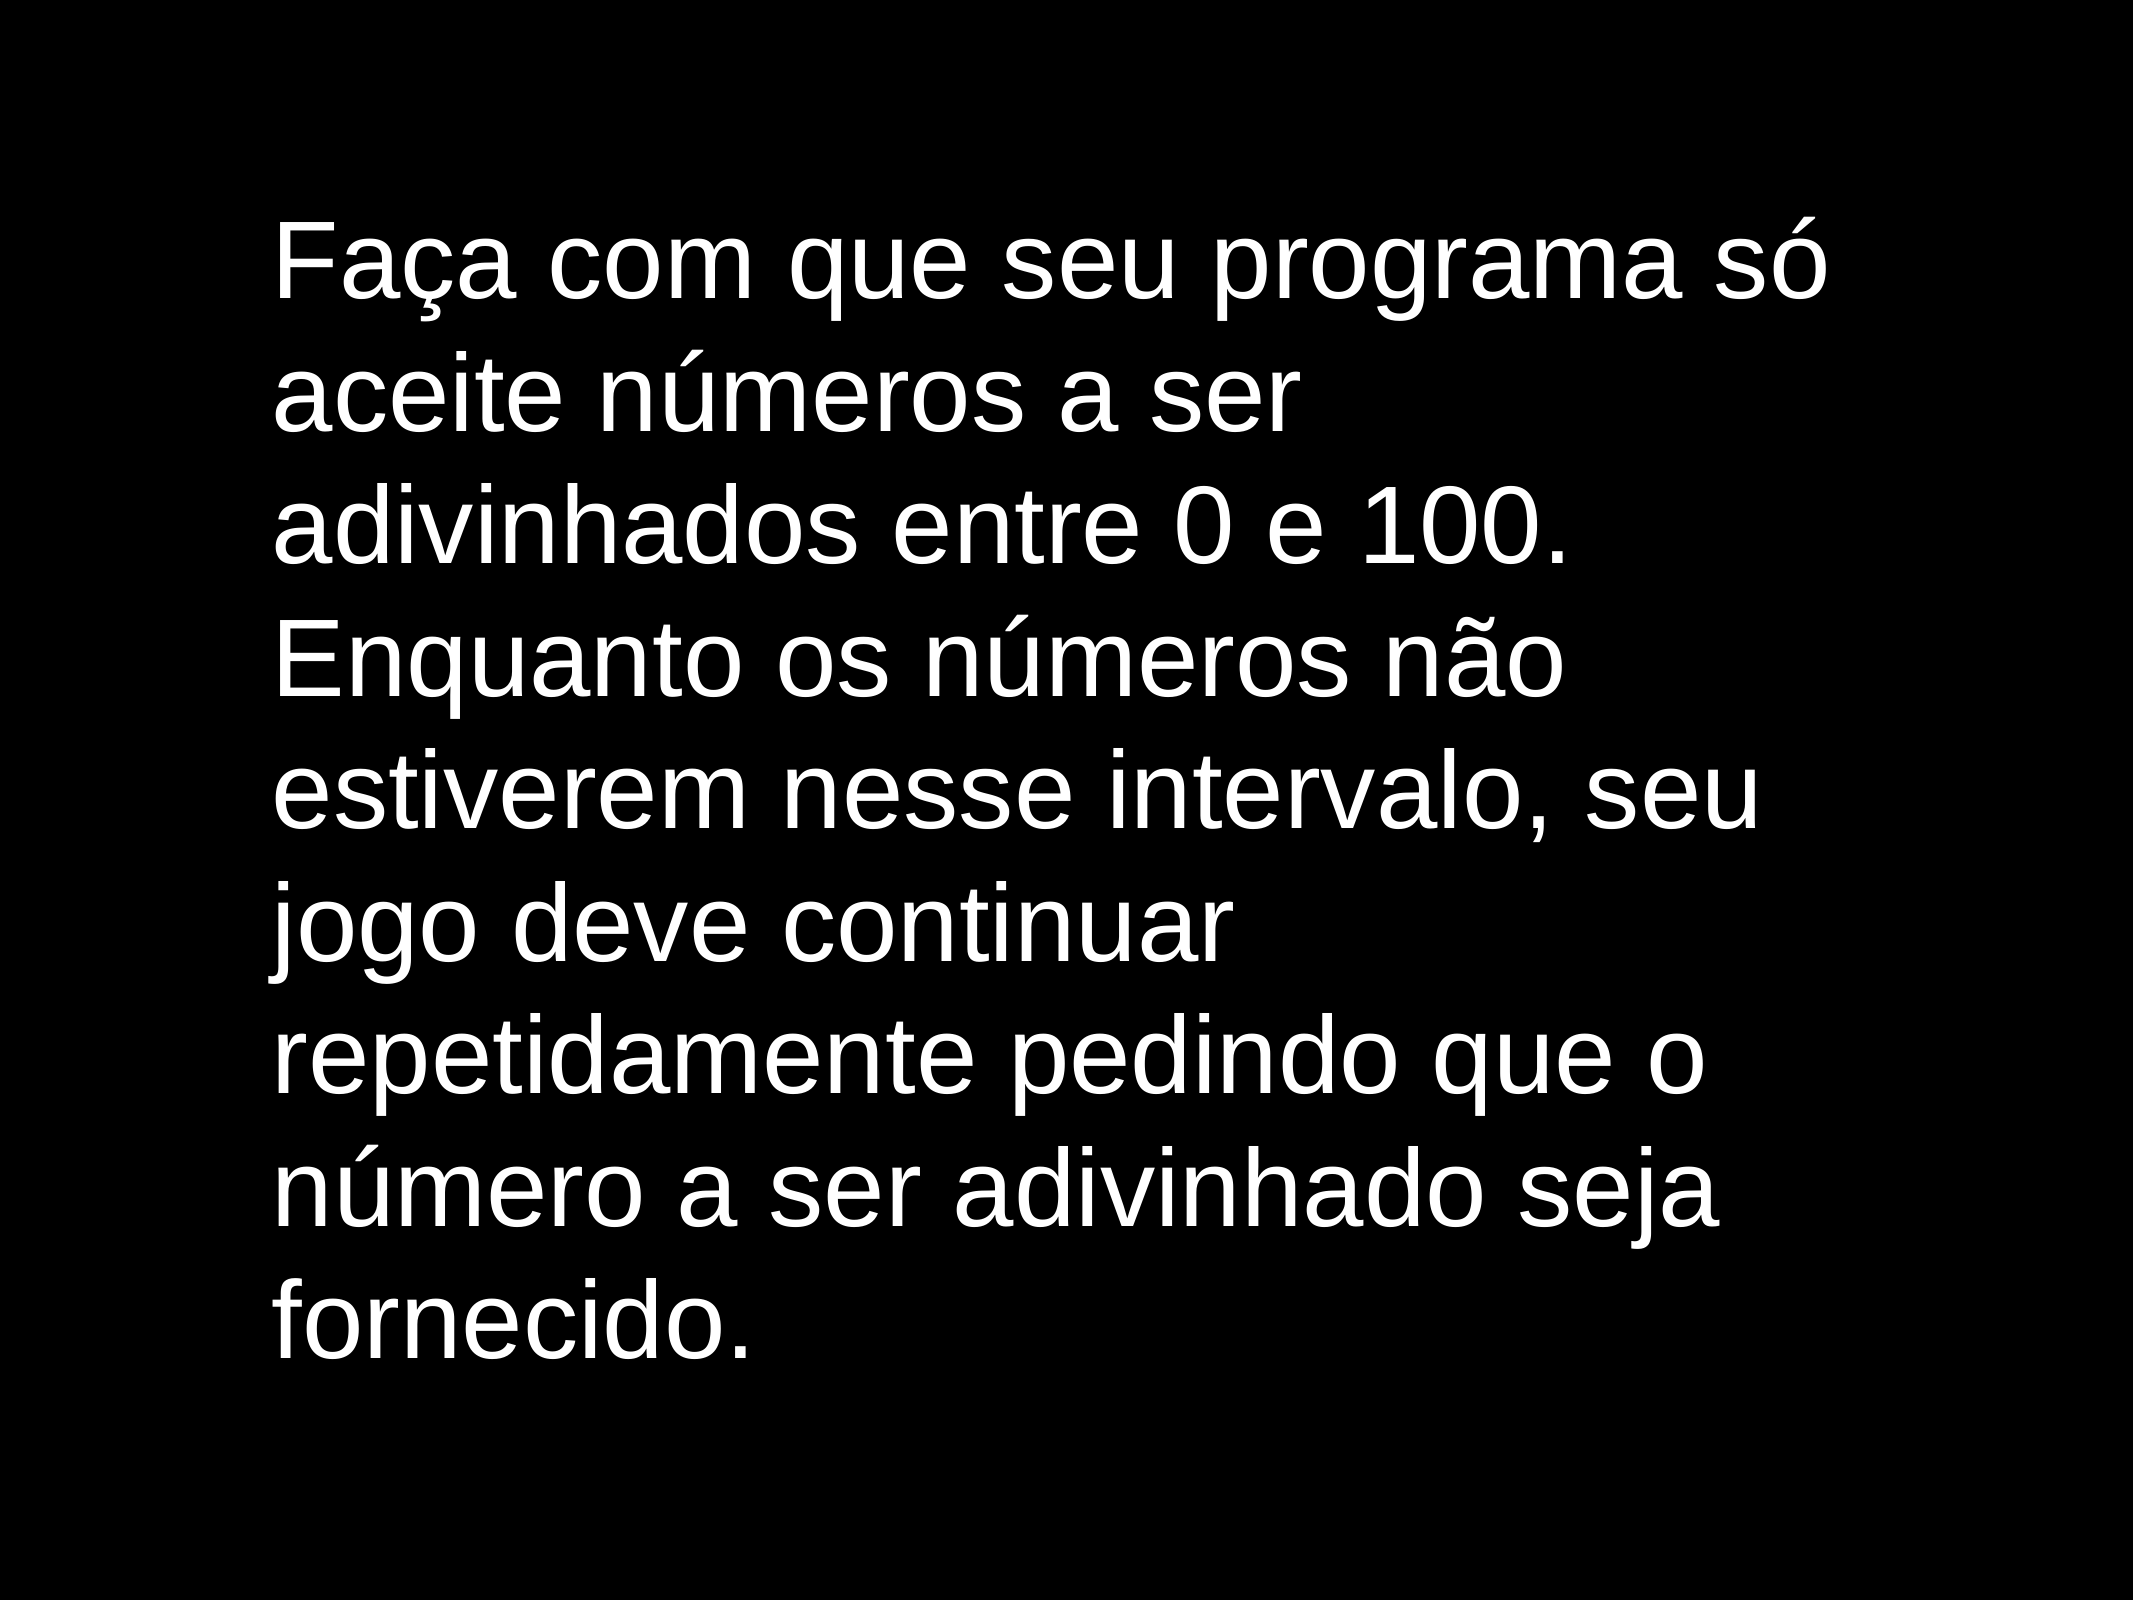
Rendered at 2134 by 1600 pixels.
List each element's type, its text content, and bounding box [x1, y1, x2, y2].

title Faça com que seu programa só aceite números a ser adivinhados entre 0 e 100. Enquanto os números não estiverem nesse intervalo, seu jogo deve continuar repetidamente pedindo que o número a ser adivinhado seja fornecido. [271, 175, 1843, 1394]
